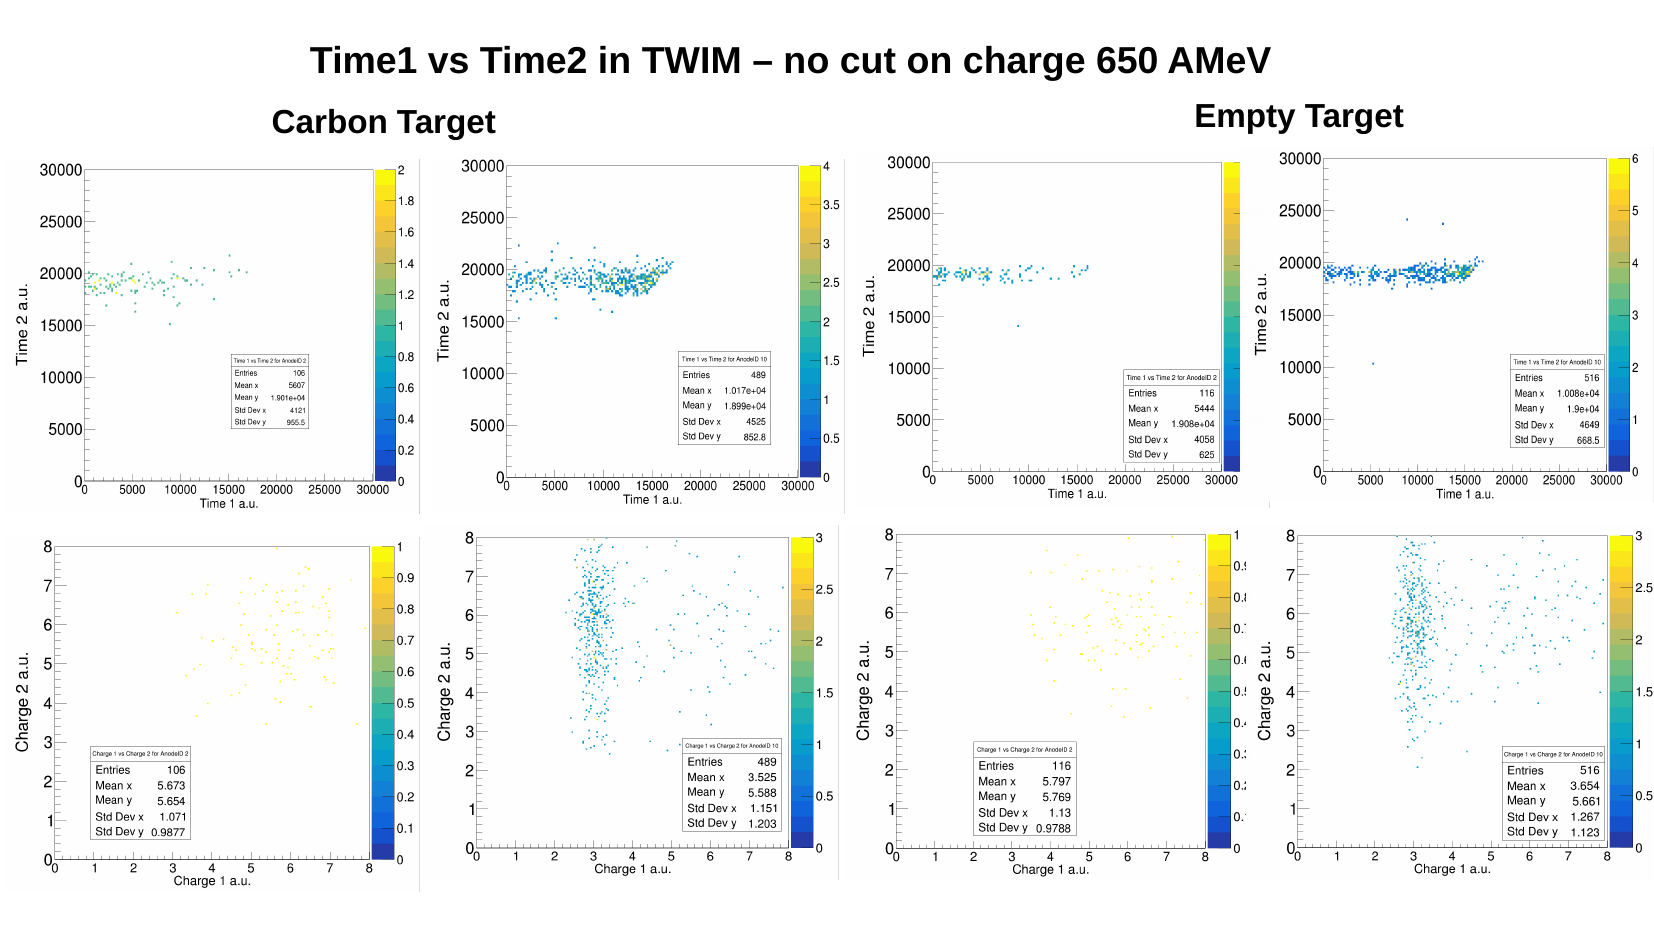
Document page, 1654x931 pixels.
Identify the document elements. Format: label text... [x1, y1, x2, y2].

text_box Carbon Target [59, 95, 709, 148]
picture [856, 147, 1654, 508]
picture [5, 537, 420, 892]
picture [844, 525, 1654, 880]
picture [431, 159, 845, 514]
text_box Empty Target [974, 89, 1625, 142]
picture [5, 159, 420, 514]
text_box Time1 vs Time2 in TWIM – no cut on charge 650 AMeV [295, 31, 1359, 89]
picture [425, 525, 839, 880]
